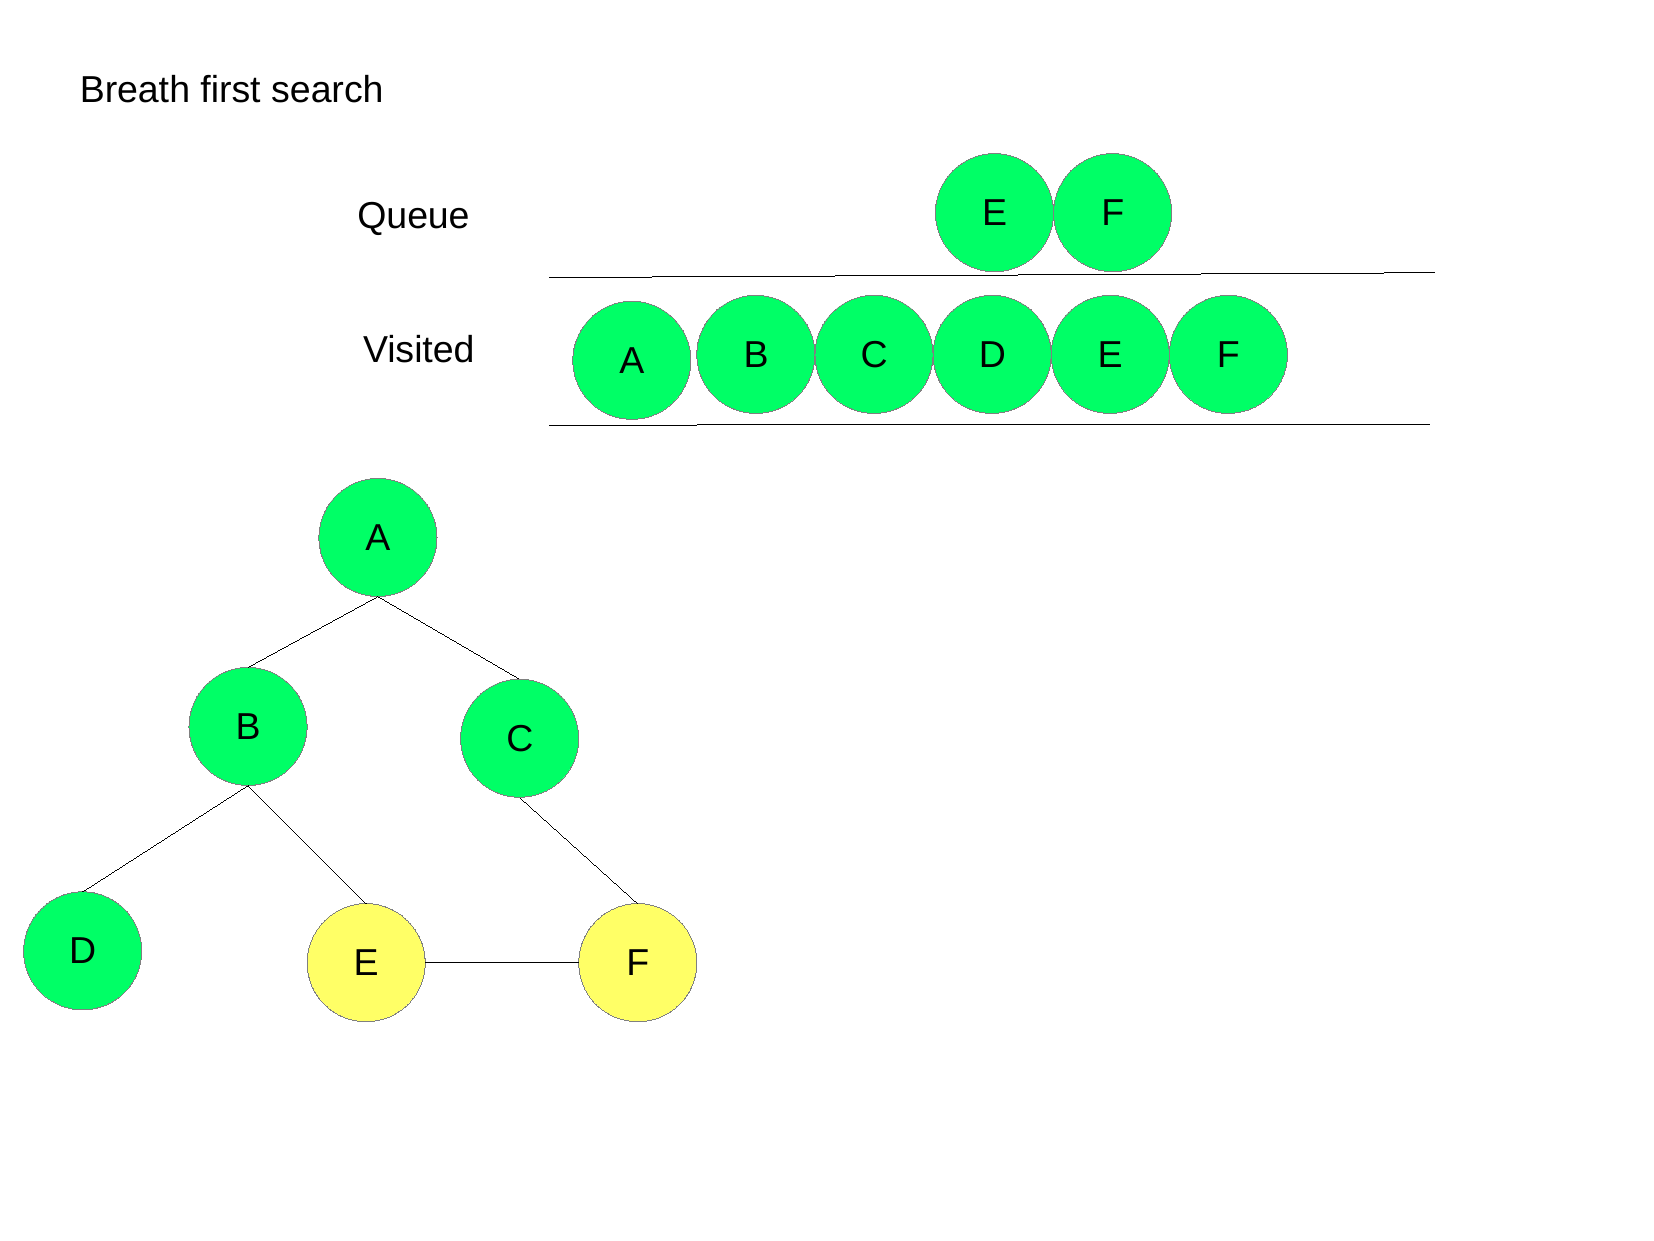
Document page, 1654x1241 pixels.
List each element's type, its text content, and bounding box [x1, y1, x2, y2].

text_box F [1053, 153, 1172, 272]
text_box D [933, 295, 1051, 414]
text_box E [935, 153, 1054, 272]
text_box C [814, 295, 933, 414]
text_box F [578, 903, 697, 1022]
text_box Queue [342, 186, 508, 249]
text_box B [188, 667, 308, 786]
text_box F [1169, 295, 1288, 414]
text_box A [318, 478, 438, 597]
text_box D [23, 891, 142, 1010]
text_box Breath first search [59, 54, 851, 166]
text_box B [696, 295, 815, 414]
text_box A [572, 301, 691, 420]
text_box E [307, 903, 426, 1022]
text_box C [460, 679, 579, 798]
text_box E [1051, 295, 1169, 414]
text_box Visited [348, 321, 585, 378]
